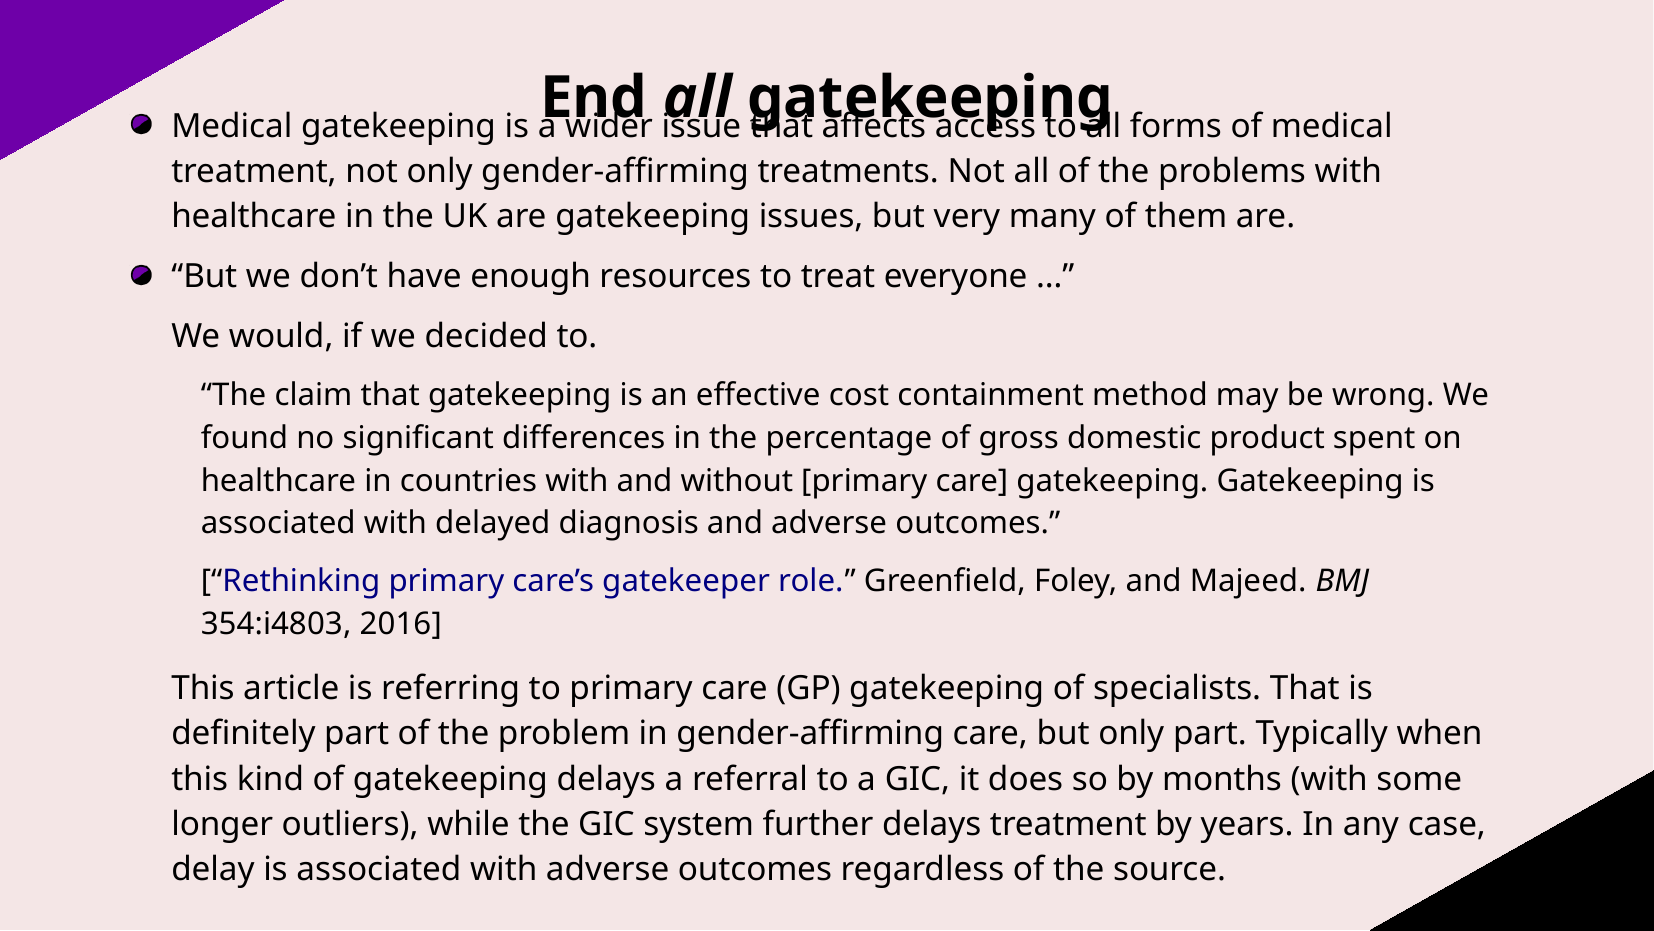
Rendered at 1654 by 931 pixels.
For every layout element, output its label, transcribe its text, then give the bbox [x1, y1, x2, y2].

picture [129, 112, 153, 136]
subtitle Medical gatekeeping is a wider issue that affects access to all forms of medical treatment, not only gender-affirming treatments. Not all of the problems with healthcare in the UK are gatekeeping issues, but very many of them are. “But we don’t have enough resources to treat everyone …” We would, if we decided to. “The claim that gatekeeping is an effective cost containment method may be wrong. We found no significant differences in the percentage of gross domestic product spent on healthcare in countries with and without [primary care] gatekeeping. Gatekeeping is associated with delayed diagnosis and adverse outcomes.” [“Rethinking primary care’s gatekeeper role.” Greenfield, Foley, and Majeed. BMJ 354:i4803, 2016] This article is referring to primary care (GP) gatekeeping of specialists. That is definitely part of the problem in gender-affirming care, but only part. Typically when this kind of gatekeeping delays a referral to a GIC, it does so by months (with some longer outliers), while the GIC system further delays treatment by years. In any case, delay is associated with adverse outcomes regardless of the source. [129, 153, 1512, 839]
title End all gatekeeping [82, 35, 1571, 154]
text_box [1370, 770, 1654, 931]
text_box [0, 0, 284, 160]
